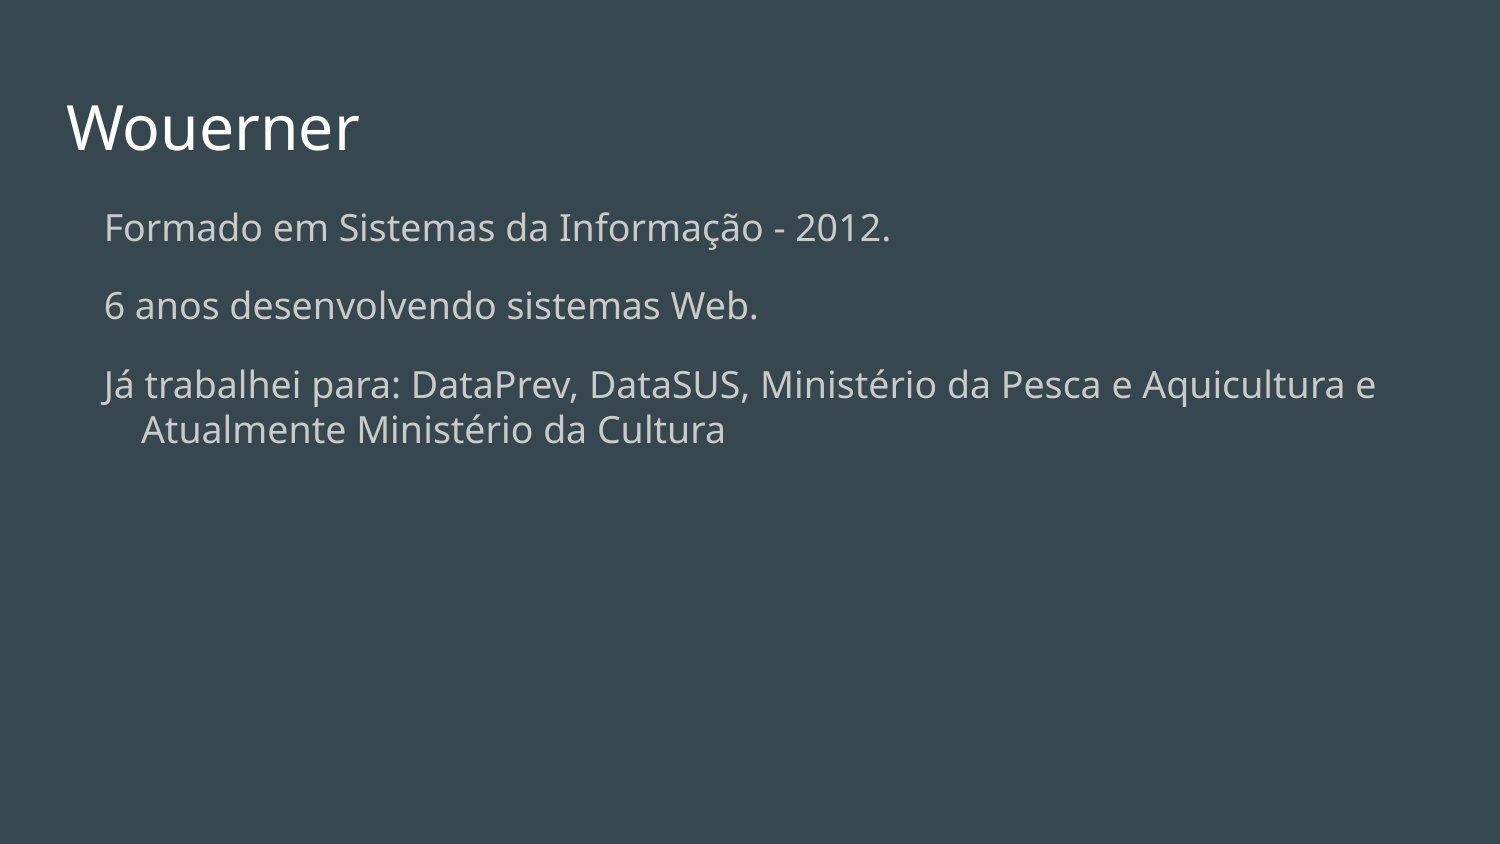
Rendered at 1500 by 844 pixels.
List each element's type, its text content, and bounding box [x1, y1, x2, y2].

title Wouerner [51, 72, 1449, 167]
list Formado em Sistemas da Informação - 2012. 6 anos desenvolvendo sistemas Web. Já trabalhei para: DataPrev, DataSUS, Ministério da Pesca e Aquicultura e Atualmente Ministério da Cultura [51, 189, 1449, 750]
